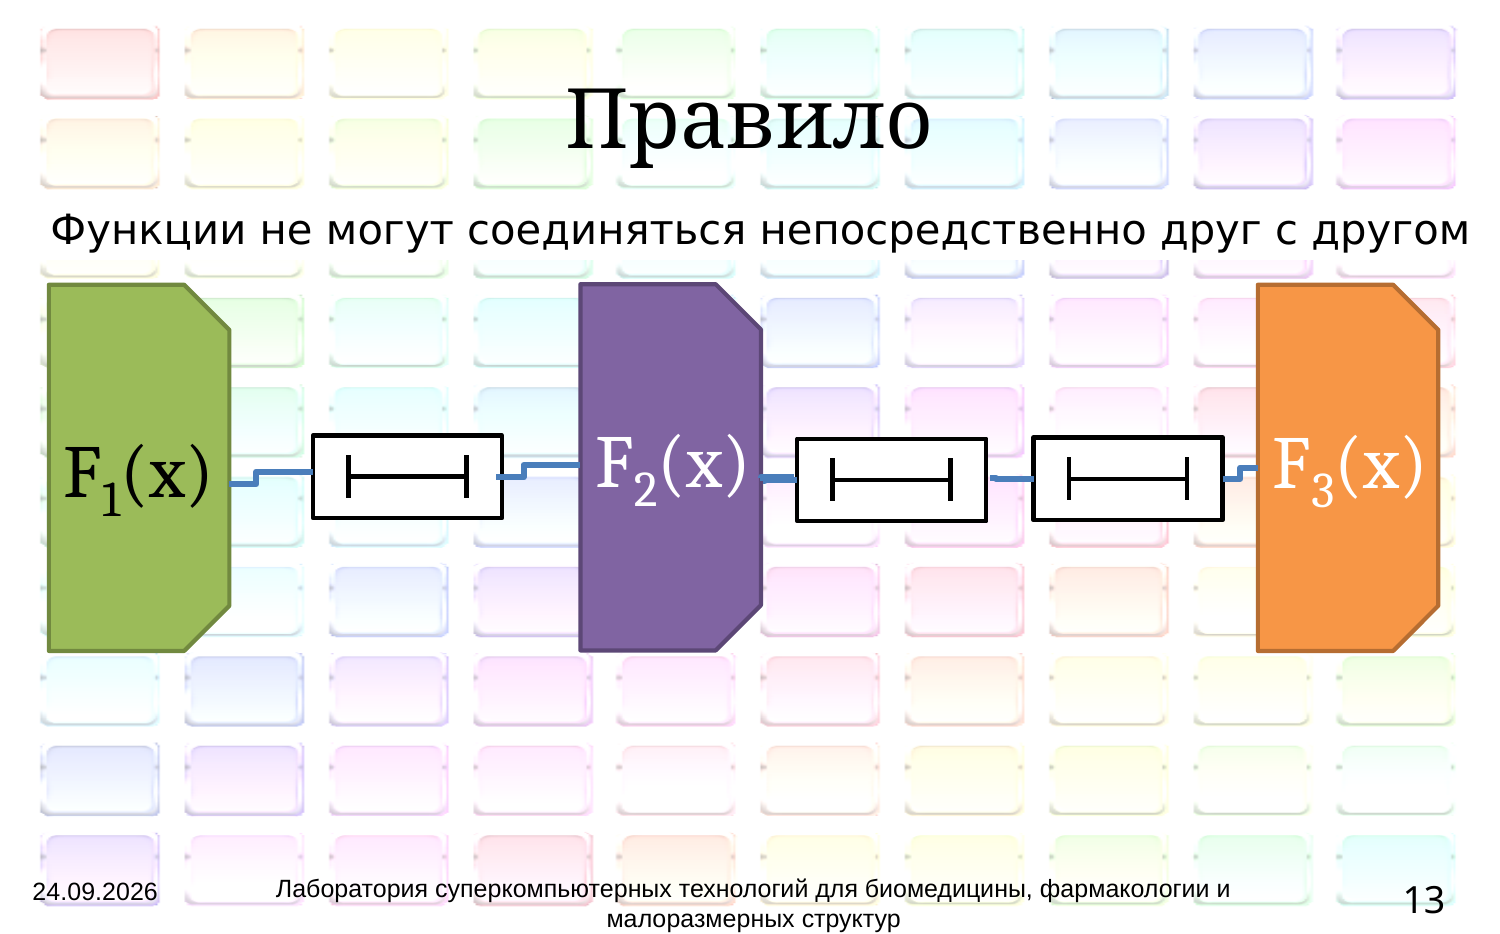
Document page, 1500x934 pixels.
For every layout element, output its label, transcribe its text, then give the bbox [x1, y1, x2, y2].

text_box [580, 525, 761, 651]
text_box F3(x) [1257, 405, 1450, 525]
text_box F1(x) [48, 414, 241, 534]
text_box [580, 284, 761, 405]
text_box F2(x) [580, 405, 773, 525]
title Правило [75, 57, 1426, 173]
picture [0, 260, 1500, 933]
list Функции не могут соединяться непосредственно друг с другом [0, 194, 1500, 260]
text_box [797, 439, 986, 521]
text_box <number> [1387, 868, 1473, 918]
text_box [1257, 284, 1439, 405]
text_box Лаборатория суперкомпьютерных технологий для биомедицины, фармакологии и малоразмерных структур [171, 864, 1338, 915]
text_box 18.11.2012 [17, 868, 184, 918]
text_box [48, 534, 230, 651]
text_box [48, 284, 230, 414]
text_box [1034, 438, 1223, 520]
text_box [1257, 525, 1439, 651]
text_box [313, 435, 502, 518]
picture [0, 0, 1500, 194]
